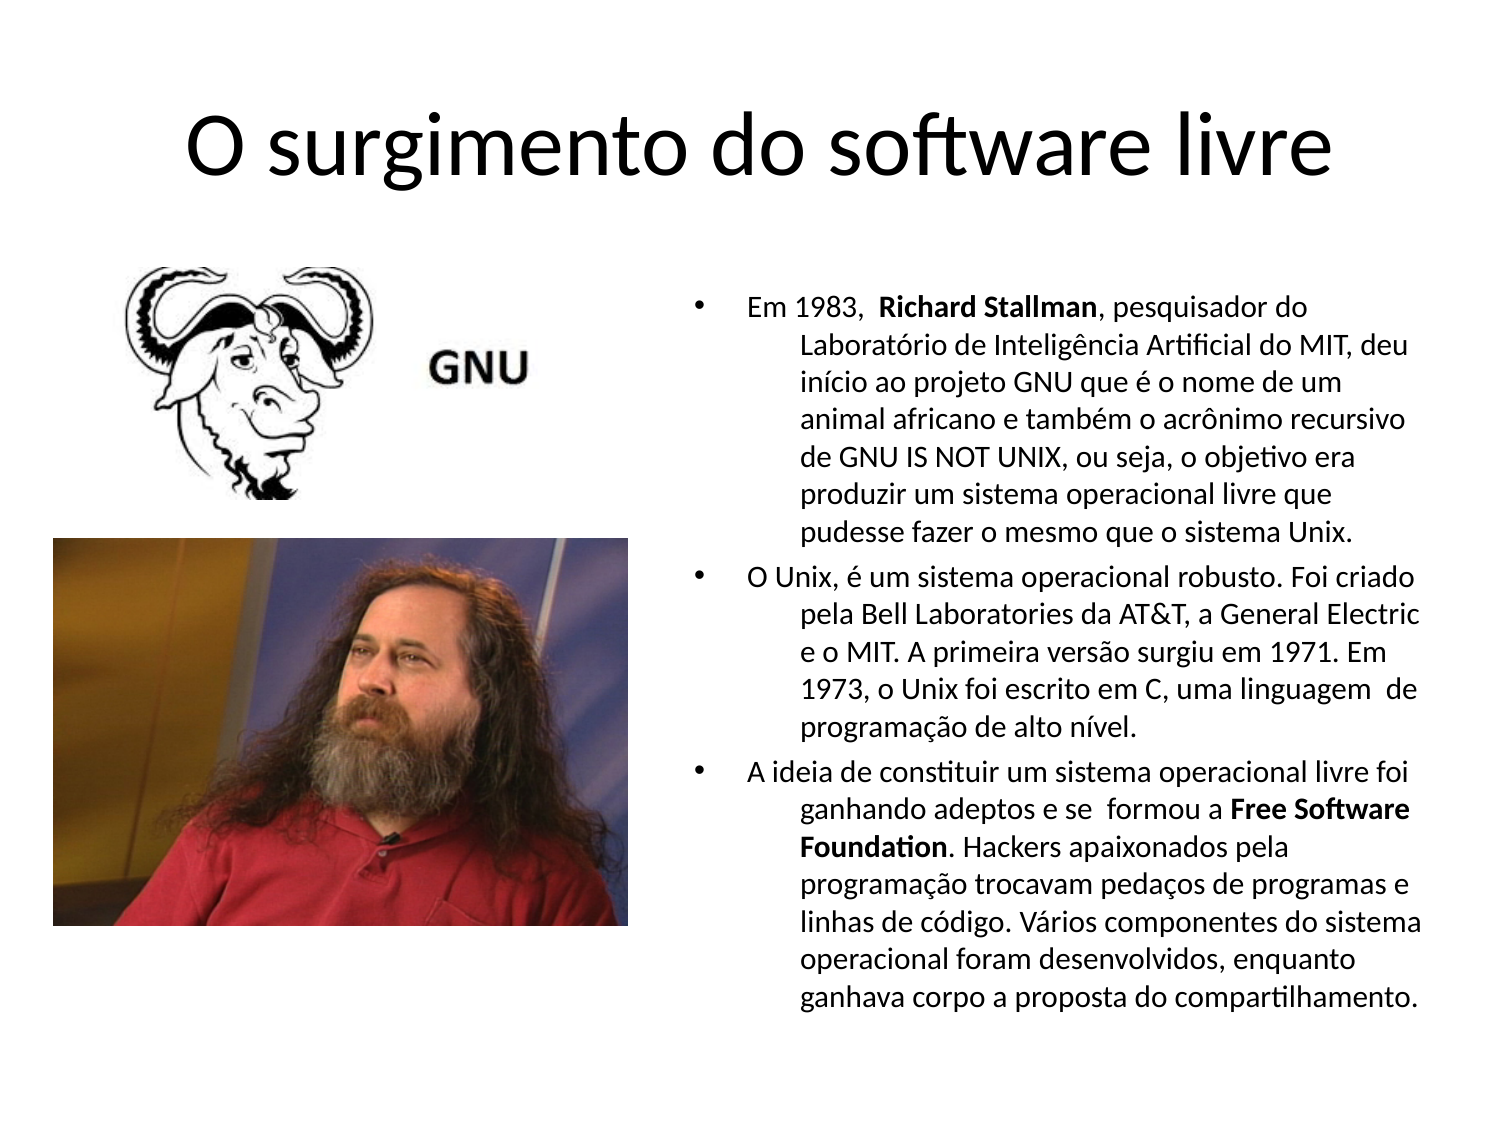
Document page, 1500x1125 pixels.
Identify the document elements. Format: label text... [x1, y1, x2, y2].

title O surgimento do software livre [75, 45, 1426, 233]
list Em 1983, Richard Stallman, pesquisador do Laboratório de Inteligência Artificial do MIT, deu início ao projeto GNU que é o nome de um animal africano e também o acrônimo recursivo de GNU IS NOT UNIX, ou seja, o objetivo era produzir um sistema operacional livre que pudesse fazer o mesmo que o sistema Unix. O Unix, é um sistema operacional robusto. Foi criado pela Bell Laboratories da AT&T, a General Electric e o MIT. A primeira versão surgiu em 1971. Em 1973, o Unix foi escrito em C, uma linguagem de programação de alto nível. A ideia de constituir um sistema operacional livre foi ganhando adeptos e se formou a Free Software Foundation. Hackers apaixonados pela programação trocavam pedaços de programas e linhas de código. Vários componentes do sistema operacional foram desenvolvidos, enquanto ganhava corpo a proposta do compartilhamento. [679, 278, 1447, 1095]
picture [90, 267, 591, 500]
picture [53, 538, 628, 926]
